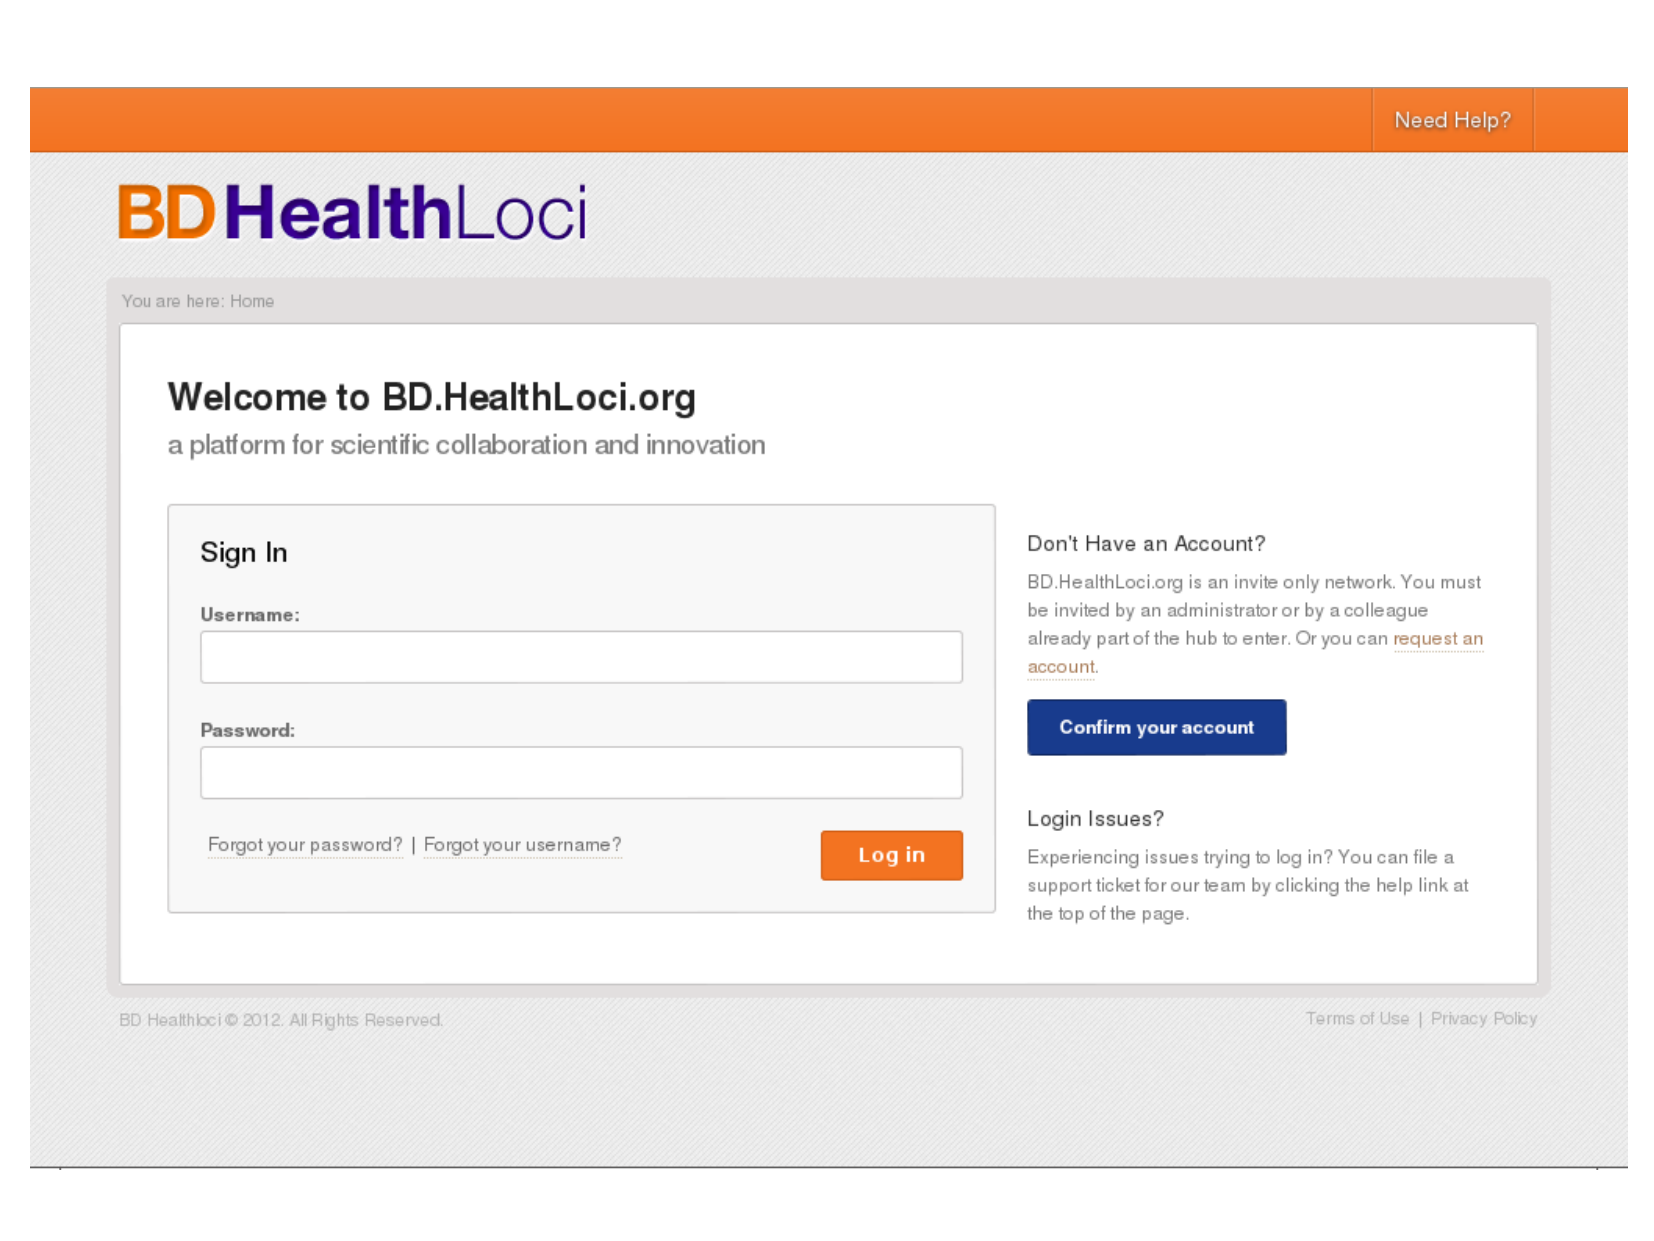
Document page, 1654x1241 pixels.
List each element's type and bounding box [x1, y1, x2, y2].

picture [30, 87, 1628, 1171]
